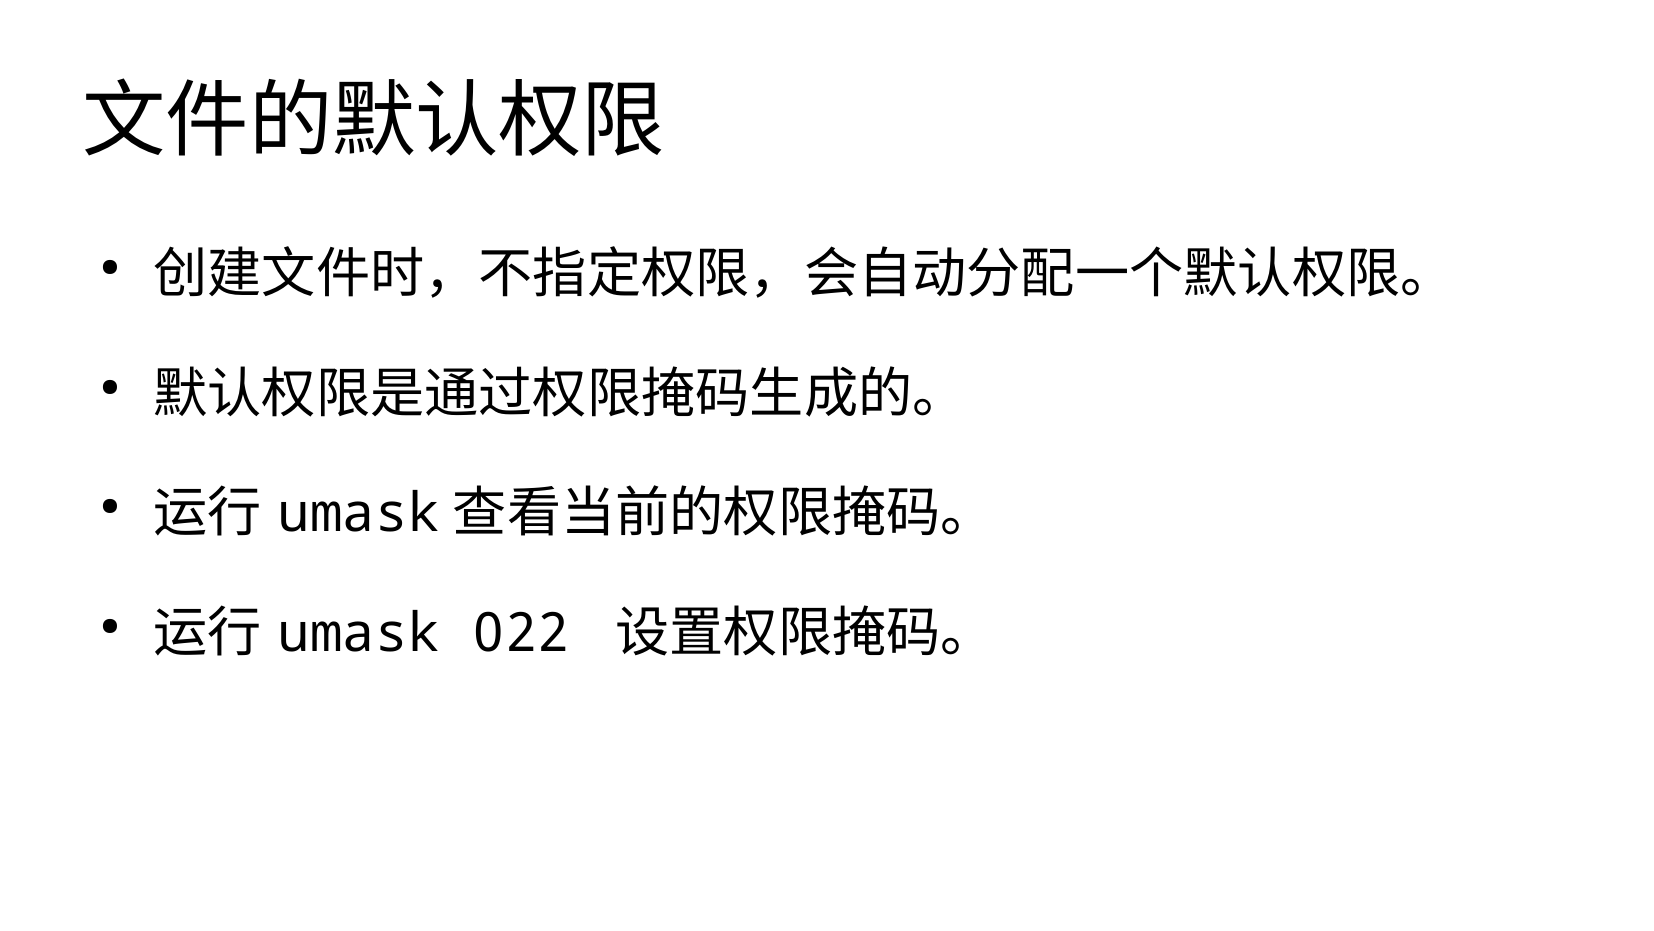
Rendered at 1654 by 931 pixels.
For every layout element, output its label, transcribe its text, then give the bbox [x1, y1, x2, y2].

title 文件的默认权限 [82, 37, 1571, 189]
list 创建文件时，不指定权限，会自动分配一个默认权限。 默认权限是通过权限掩码生成的。 运行umask查看当前的权限掩码。 运行umask 022 设置权限掩码。 [82, 217, 1571, 863]
